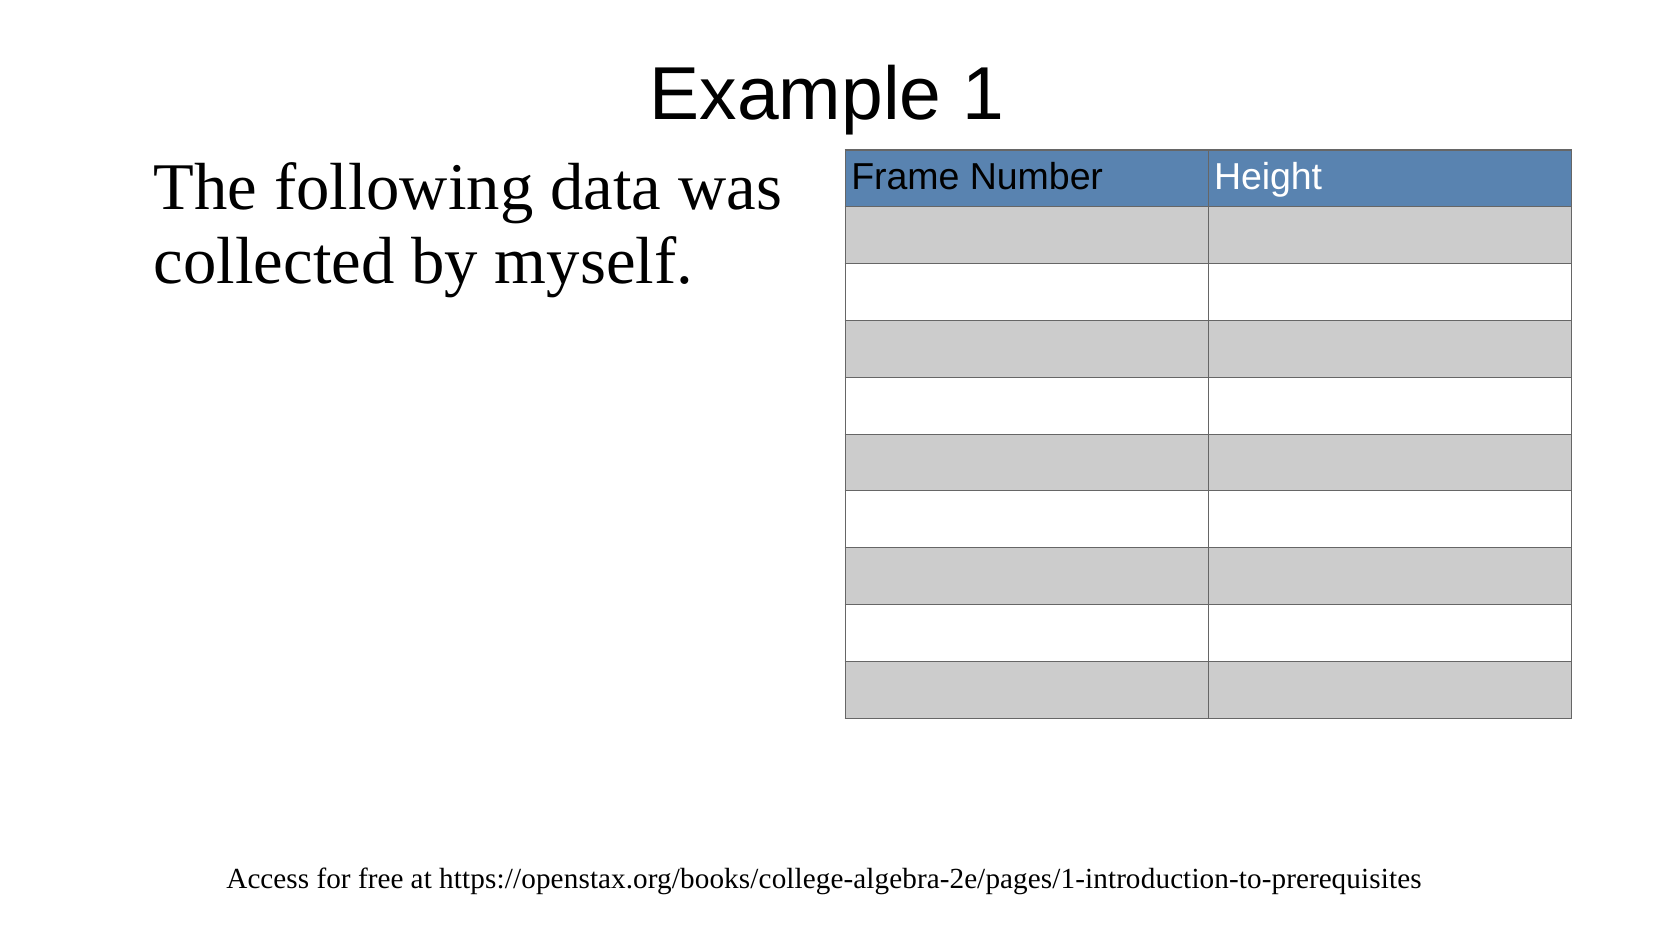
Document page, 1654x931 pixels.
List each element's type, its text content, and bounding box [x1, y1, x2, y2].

table_cell [846, 662, 1208, 718]
table_cell [1209, 491, 1571, 547]
table_cell [846, 605, 1208, 661]
table_cell [846, 548, 1208, 604]
table_cell [1209, 605, 1571, 661]
table_cell [846, 207, 1208, 263]
title Example 1 [82, 37, 1571, 151]
table_cell [1209, 264, 1571, 320]
table_cell [1209, 435, 1571, 490]
table_cell [846, 378, 1208, 434]
table_cell [1209, 378, 1571, 434]
table_cell [1209, 207, 1571, 263]
table_cell [1209, 548, 1571, 604]
table_header Frame Number [846, 151, 1208, 206]
table_cell [1209, 662, 1571, 718]
table_cell [846, 321, 1208, 377]
table_cell [846, 435, 1208, 490]
table_header Height [1209, 151, 1571, 206]
list The following data was collected by myself. [82, 150, 809, 826]
table_cell [846, 264, 1208, 320]
table_cell [1209, 321, 1571, 377]
table_cell [846, 491, 1208, 547]
